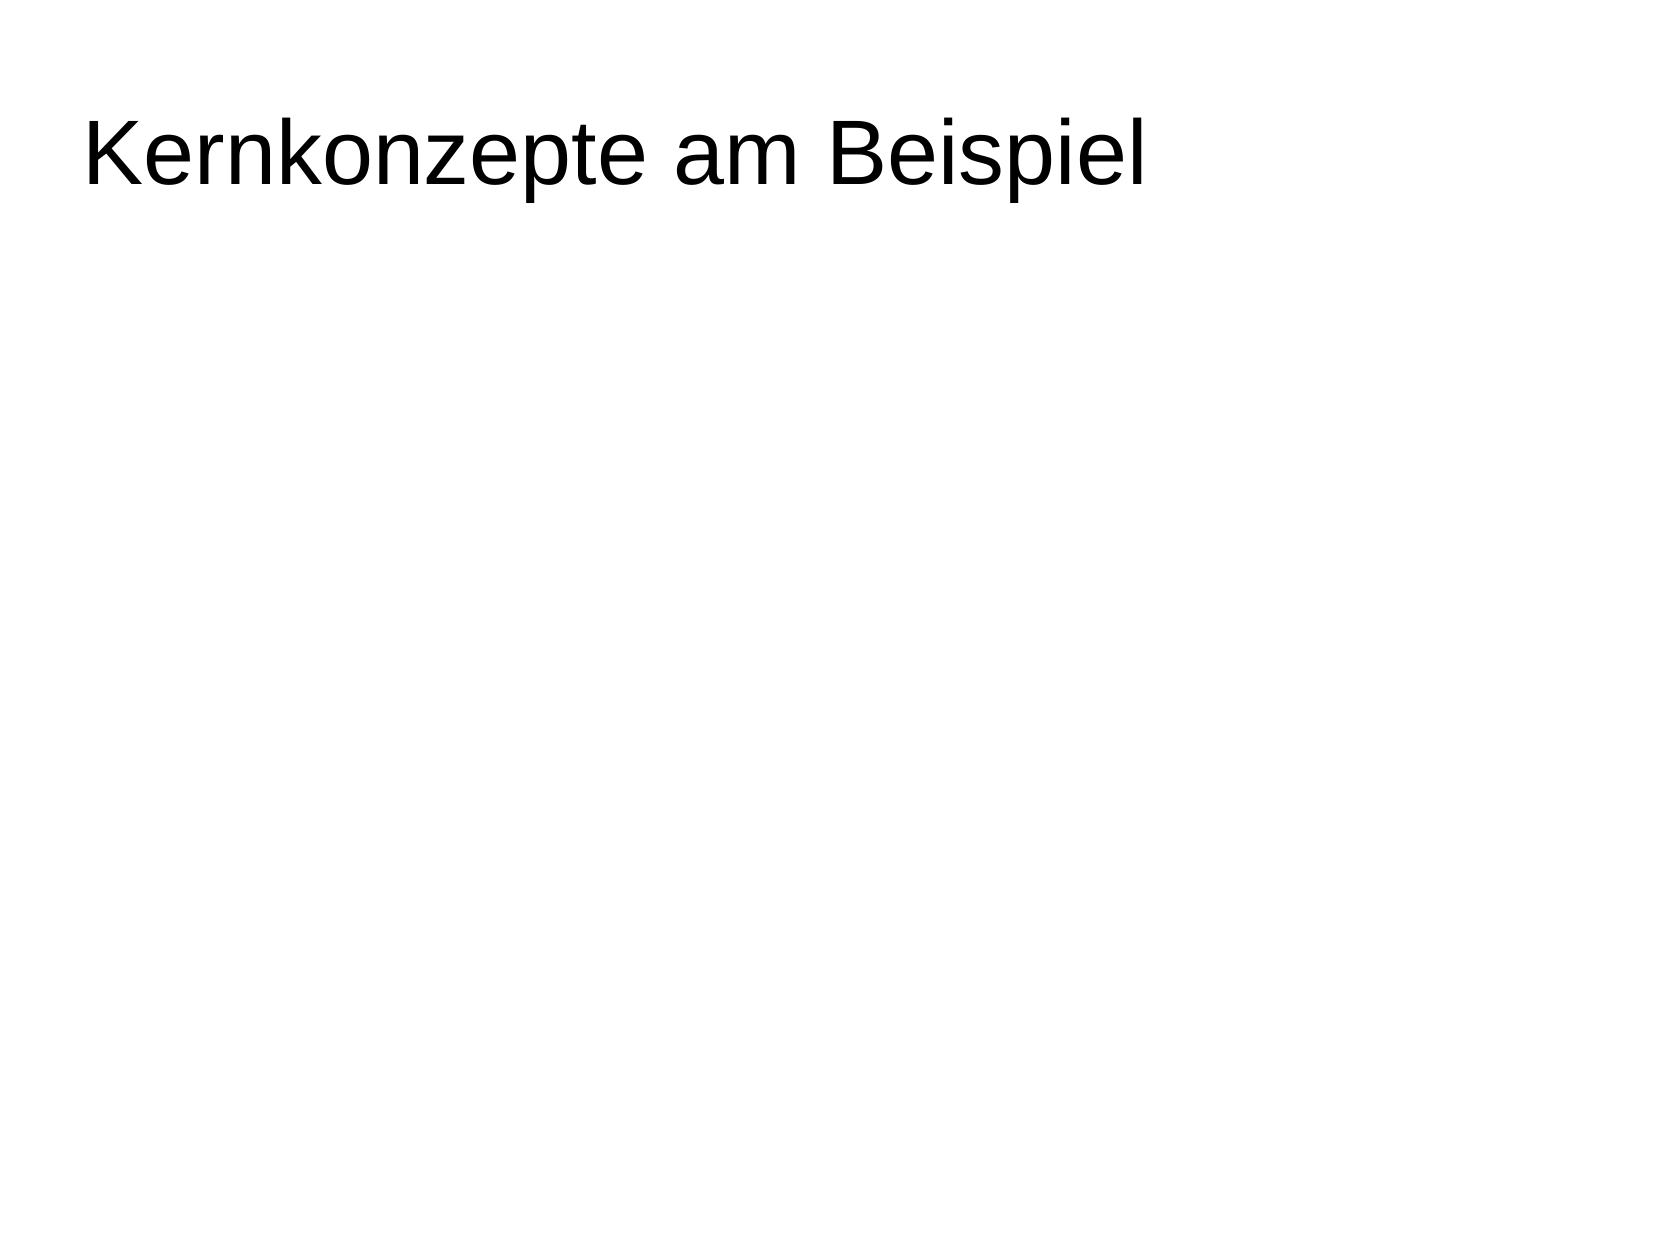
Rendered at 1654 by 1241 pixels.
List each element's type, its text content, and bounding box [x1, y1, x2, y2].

title Kernkonzepte am Beispiel [82, 49, 1571, 257]
